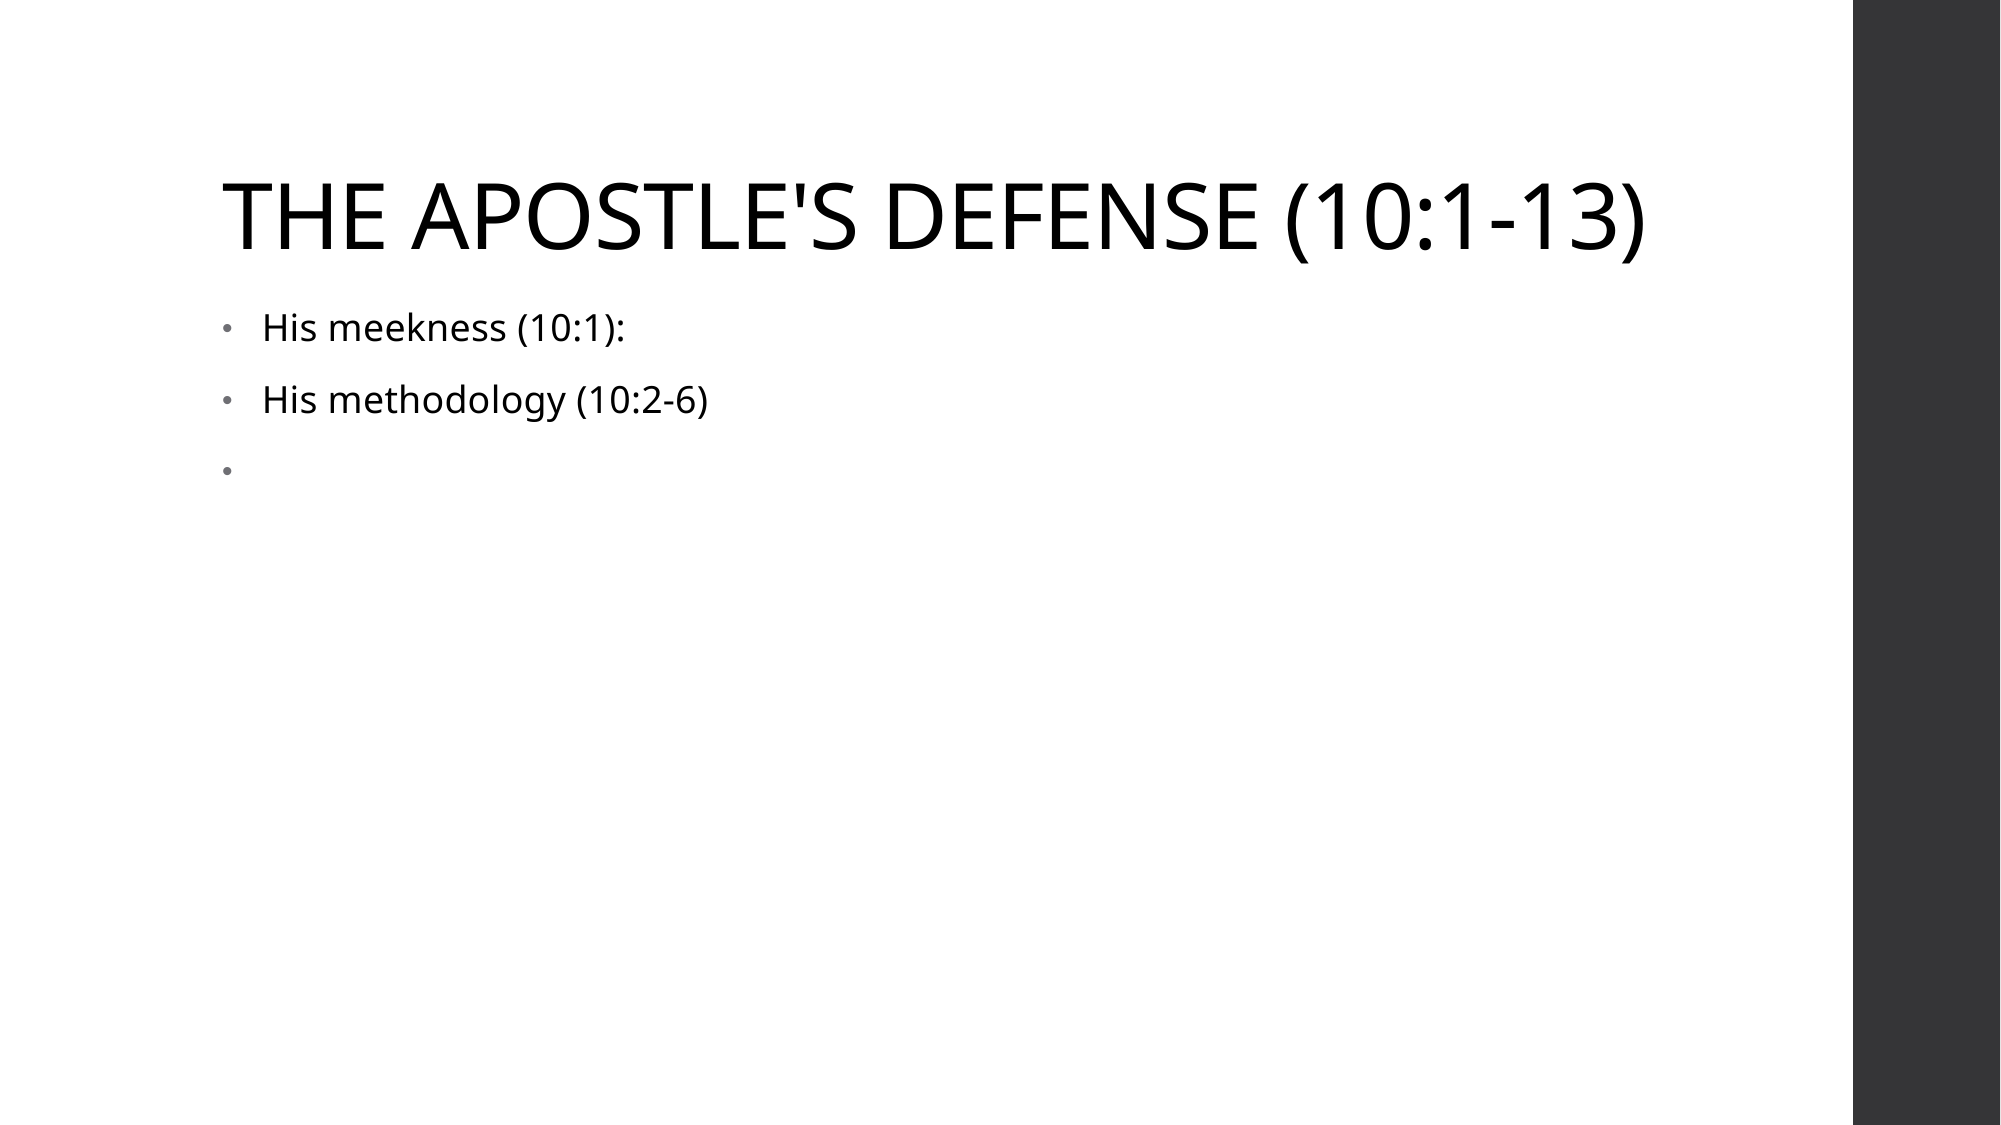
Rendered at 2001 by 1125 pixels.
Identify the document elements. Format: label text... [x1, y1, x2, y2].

list His meekness (10:1): His methodology (10:2-6) [206, 299, 1617, 1014]
title THE APOSTLE'S DEFENSE (10:1-13) [206, 60, 1797, 278]
